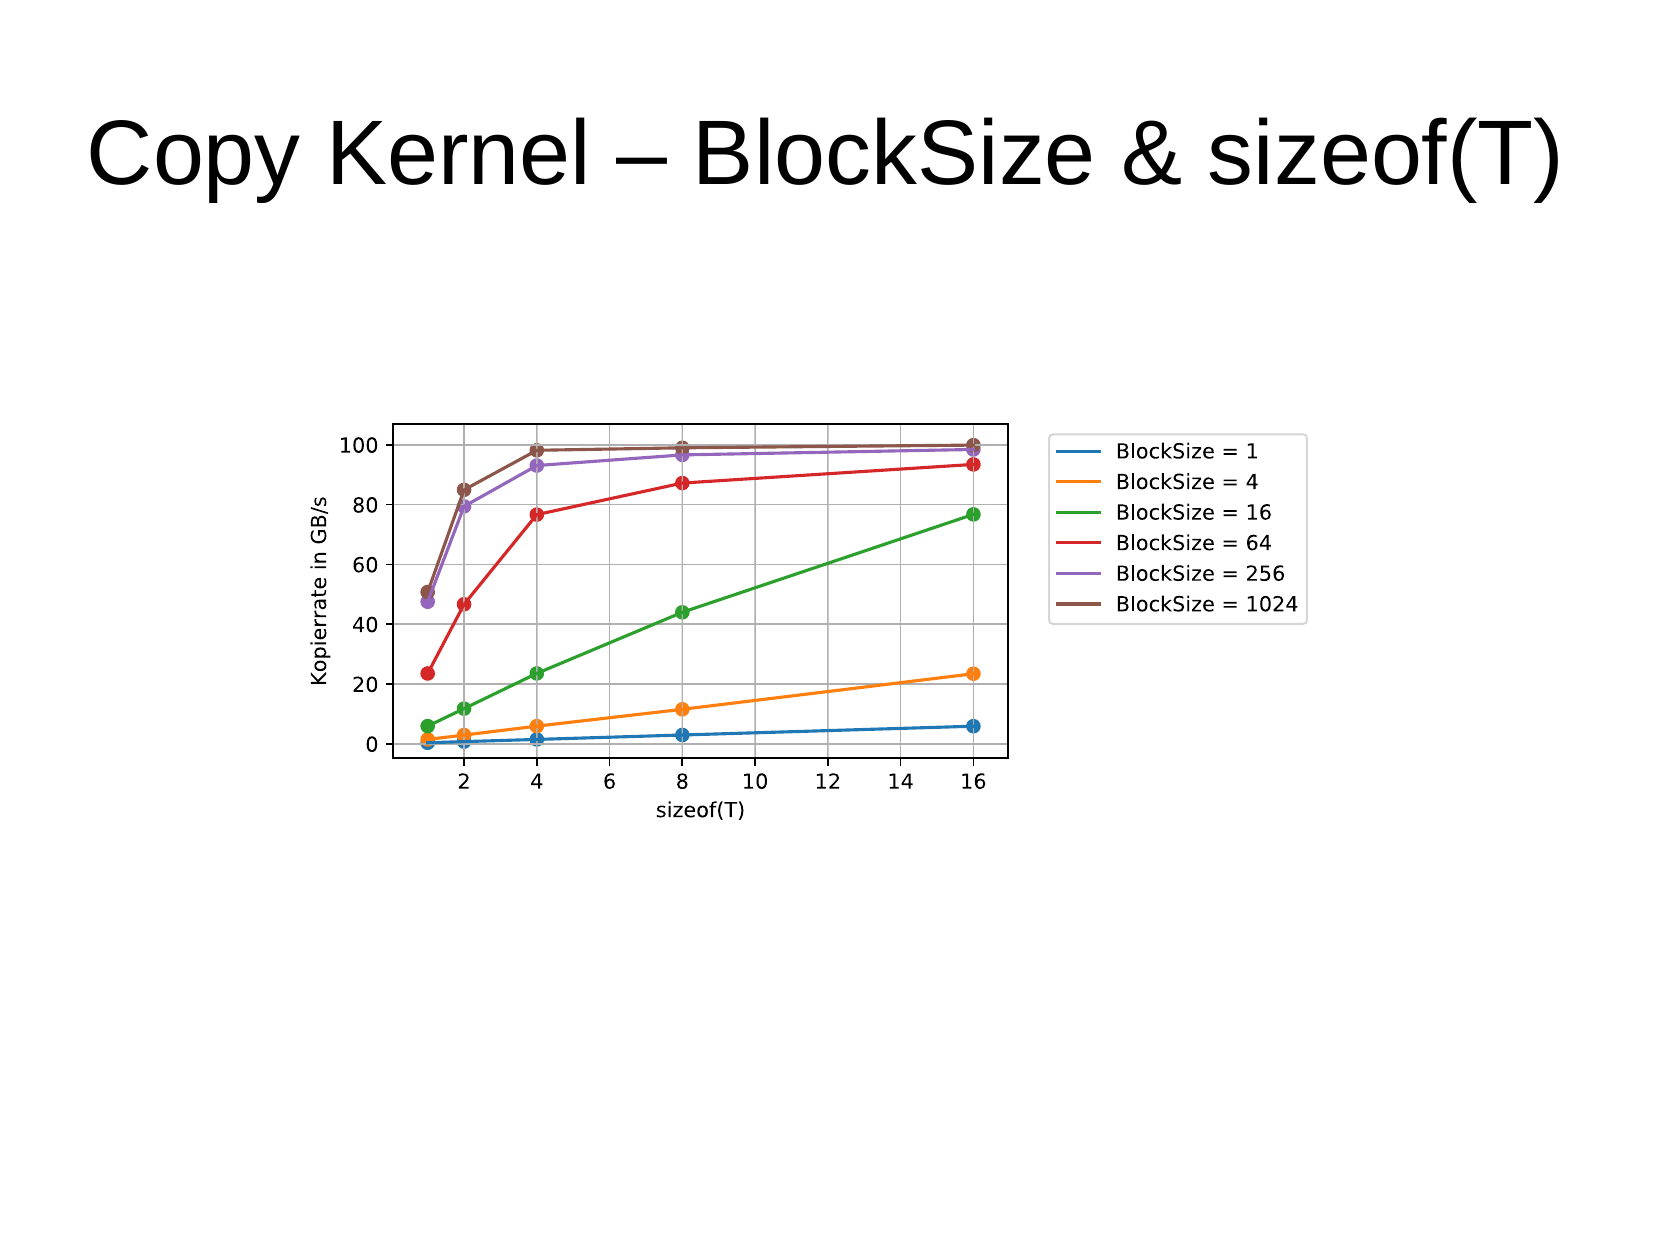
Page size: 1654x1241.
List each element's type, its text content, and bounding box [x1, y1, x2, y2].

picture [295, 401, 1321, 835]
title Copy Kernel – BlockSize & sizeof(T) [82, 49, 1571, 257]
